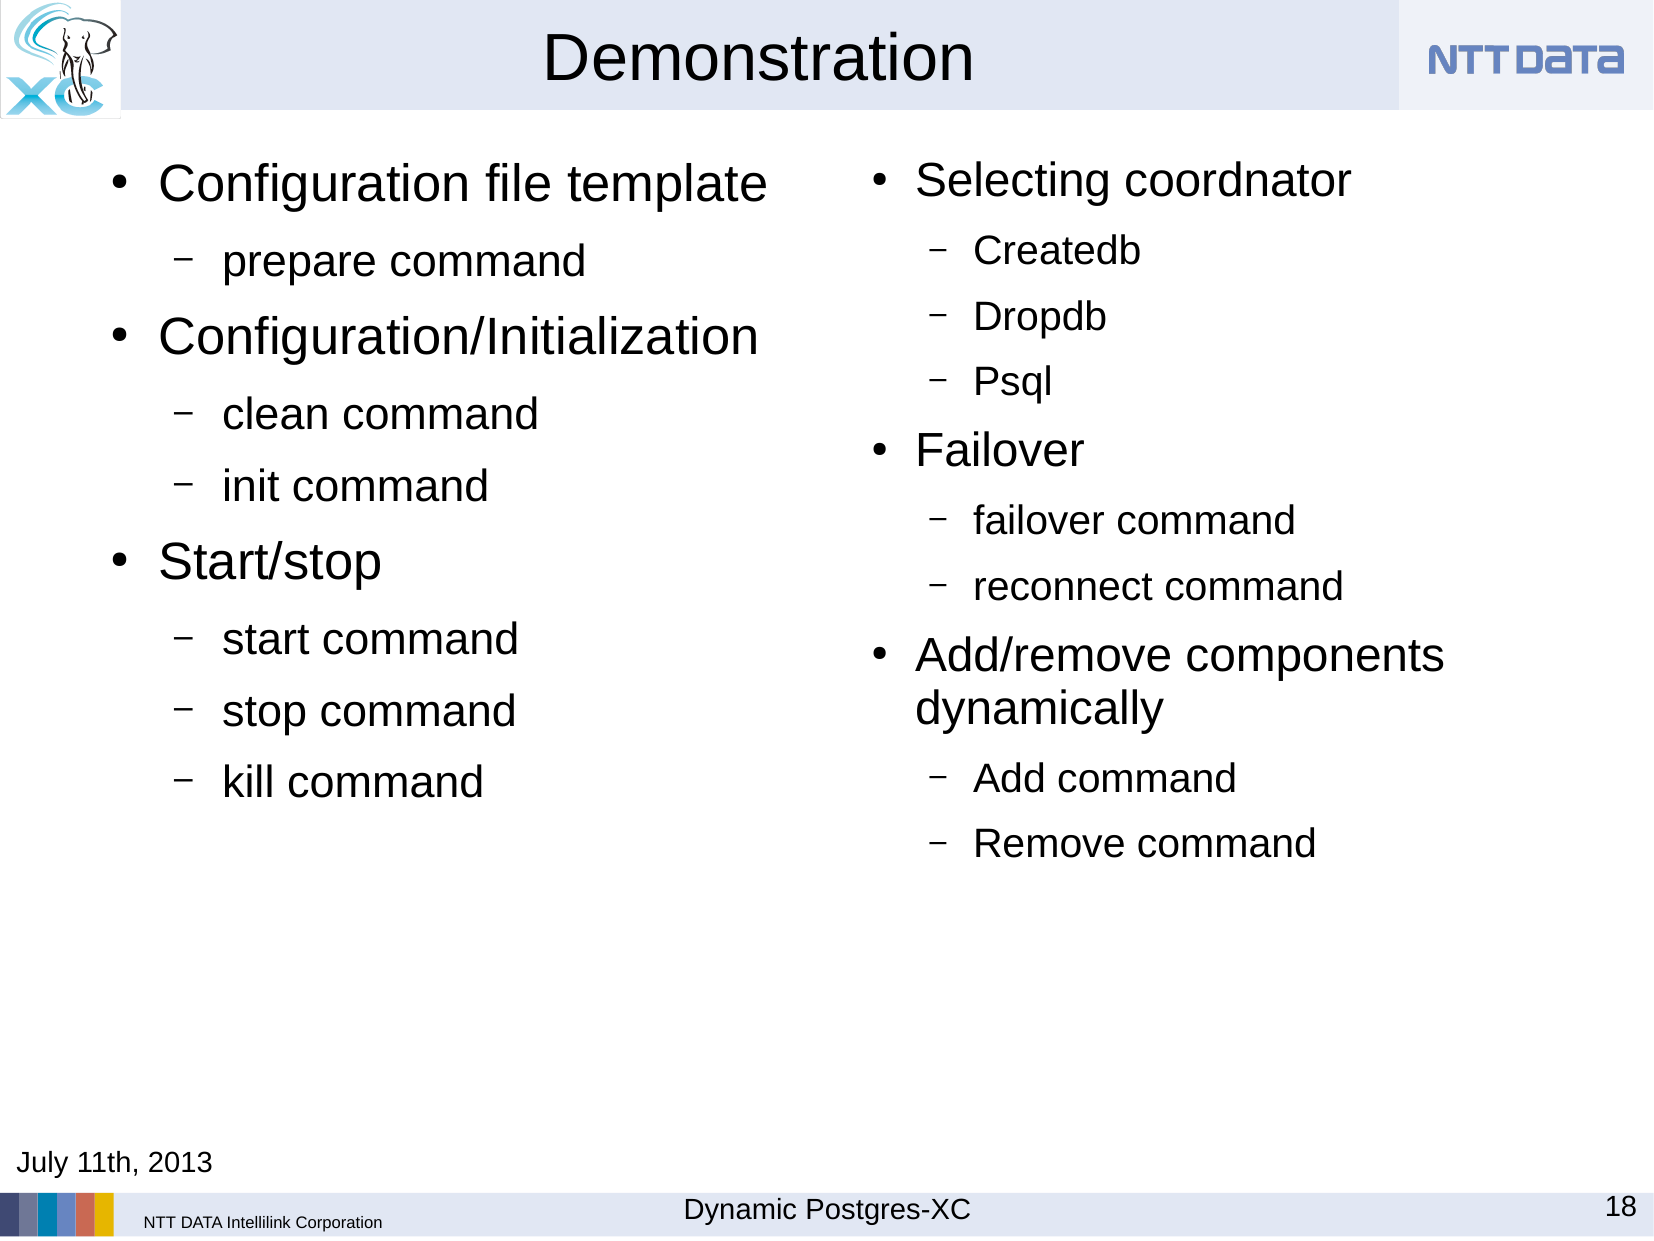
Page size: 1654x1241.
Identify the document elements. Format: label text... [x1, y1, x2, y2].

list Configuration file template prepare command Configuration/Initialization clean command init command Start/stop start command stop command kill command [94, 153, 821, 815]
picture [0, 0, 121, 119]
list Selecting coordnator Createdb Dropdb Psql Failover failover command reconnect command Add/remove components dynamically Add command Remove command [857, 153, 1584, 873]
title Demonstration [120, 3, 1399, 110]
picture [1429, 45, 1624, 74]
